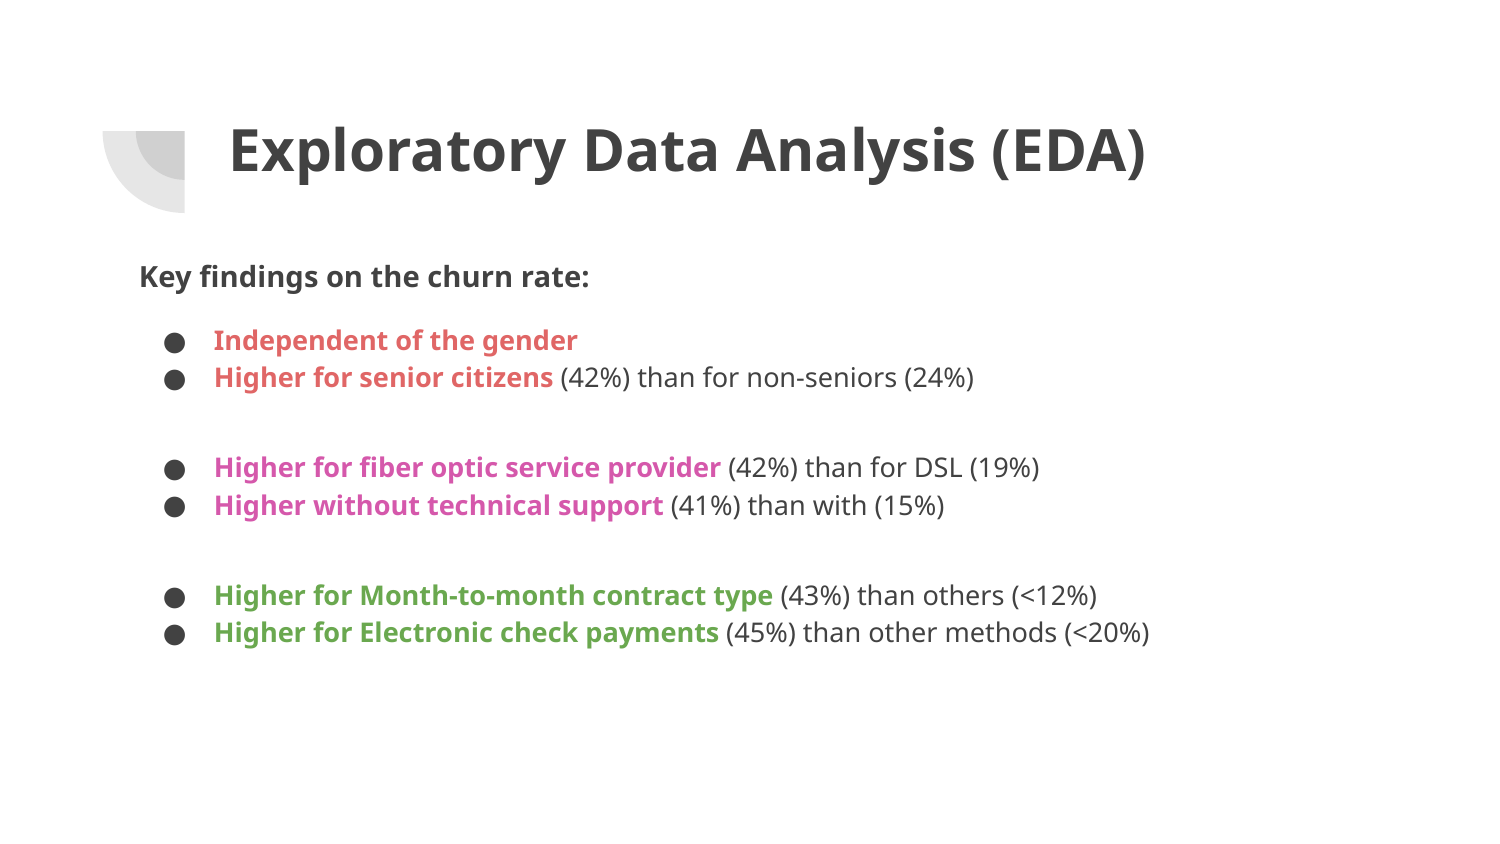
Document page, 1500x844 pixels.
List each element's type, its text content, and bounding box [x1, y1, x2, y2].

text_box Key findings on the churn rate: Independent of the gender Higher for senior citizens (42%) than for non-seniors (24%) Higher for fiber optic service provider (42%) than for DSL (19%) Higher without technical support (41%) than with (15%) Higher for Month-to-month contract type (43%) than others (<12%) Higher for Electronic check payments (45%) than other methods (<20%) [123, 238, 1386, 788]
title Exploratory Data Analysis (EDA) [213, 98, 1368, 238]
